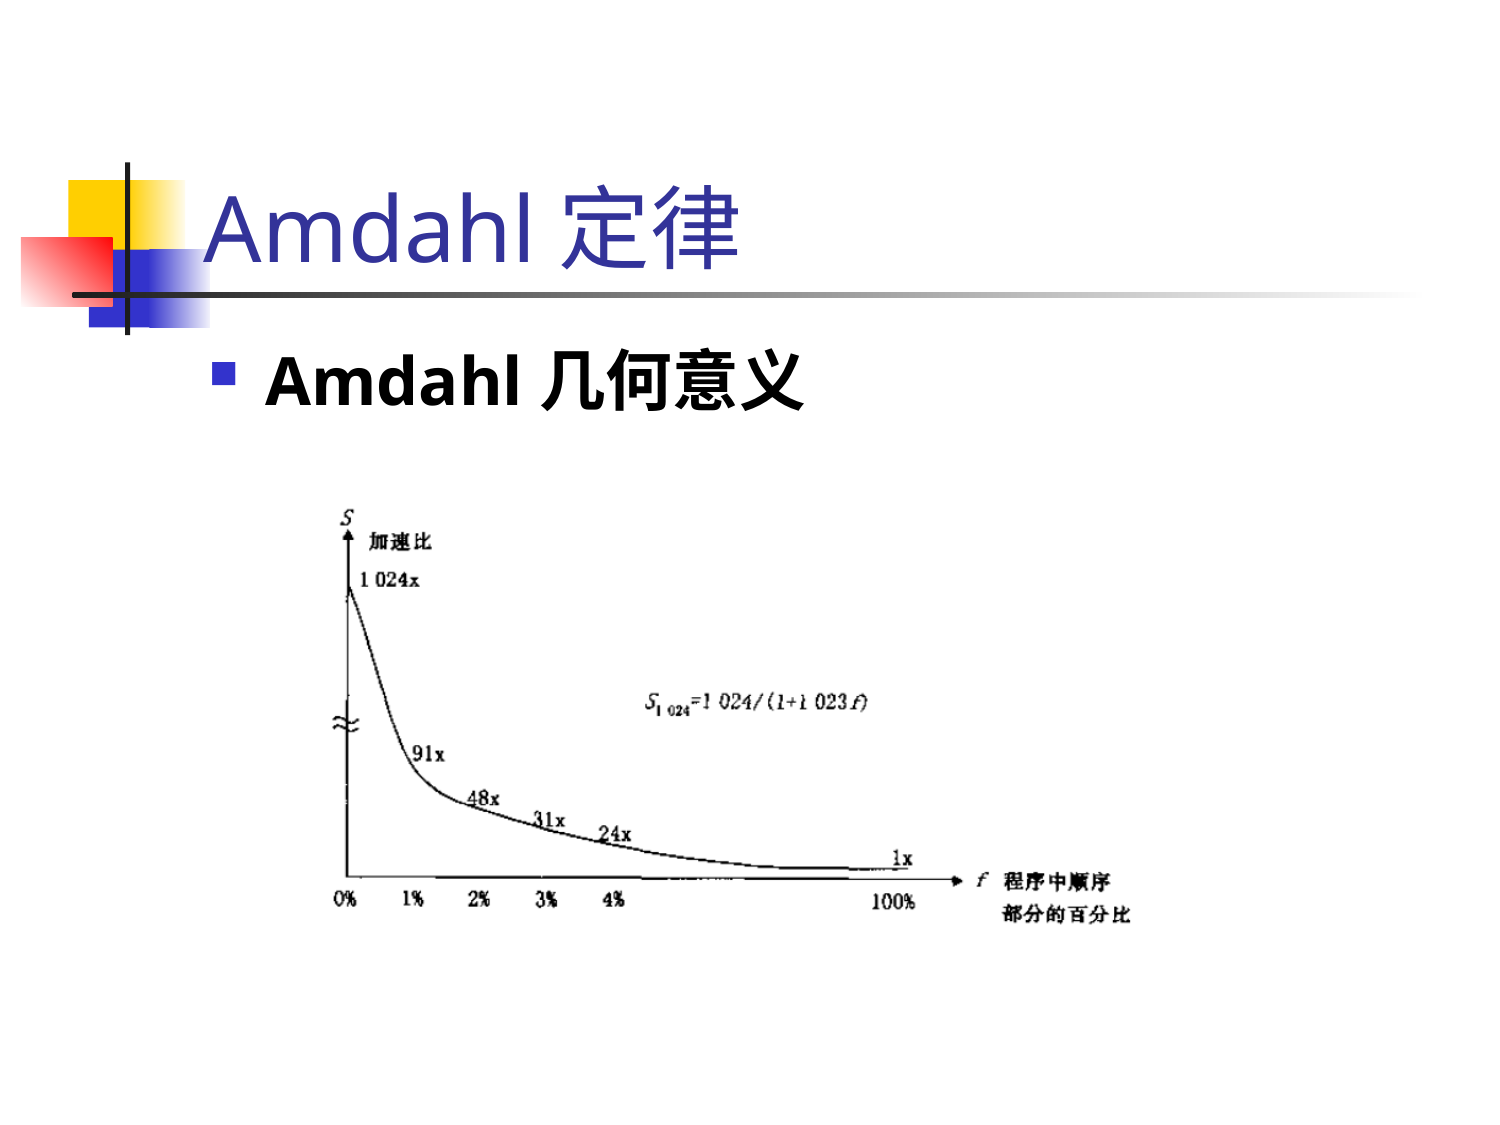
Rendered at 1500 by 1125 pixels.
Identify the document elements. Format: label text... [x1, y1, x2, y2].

list Amdahl几何意义 [193, 331, 1469, 445]
picture [324, 491, 1140, 929]
title Amdahl定律 [188, 101, 1468, 289]
